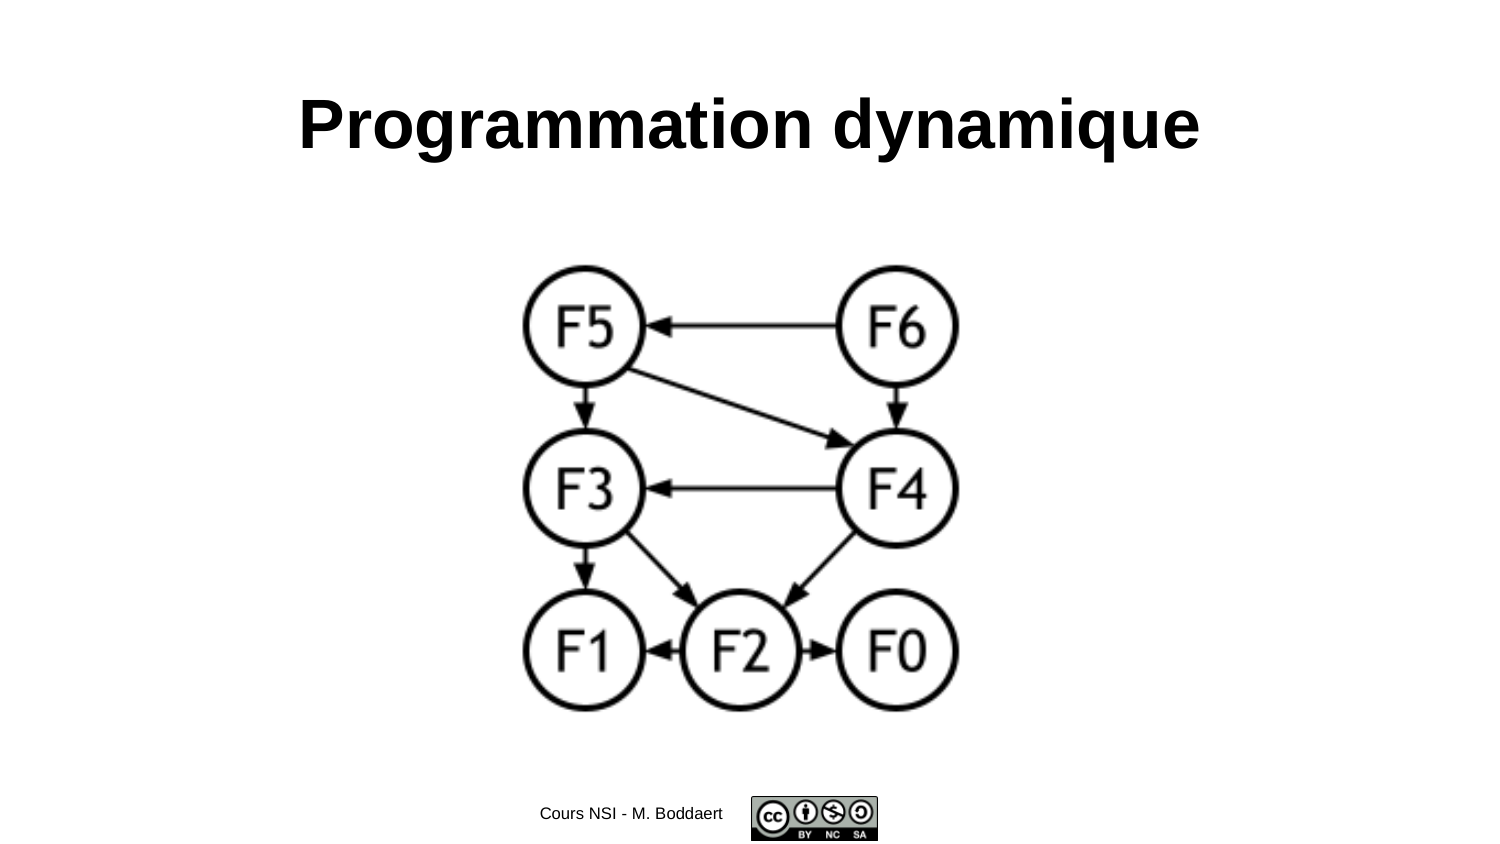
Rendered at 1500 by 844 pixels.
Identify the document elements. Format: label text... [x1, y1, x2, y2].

title Programmation dynamique [51, 63, 1449, 178]
picture [751, 796, 878, 841]
picture [519, 257, 964, 721]
